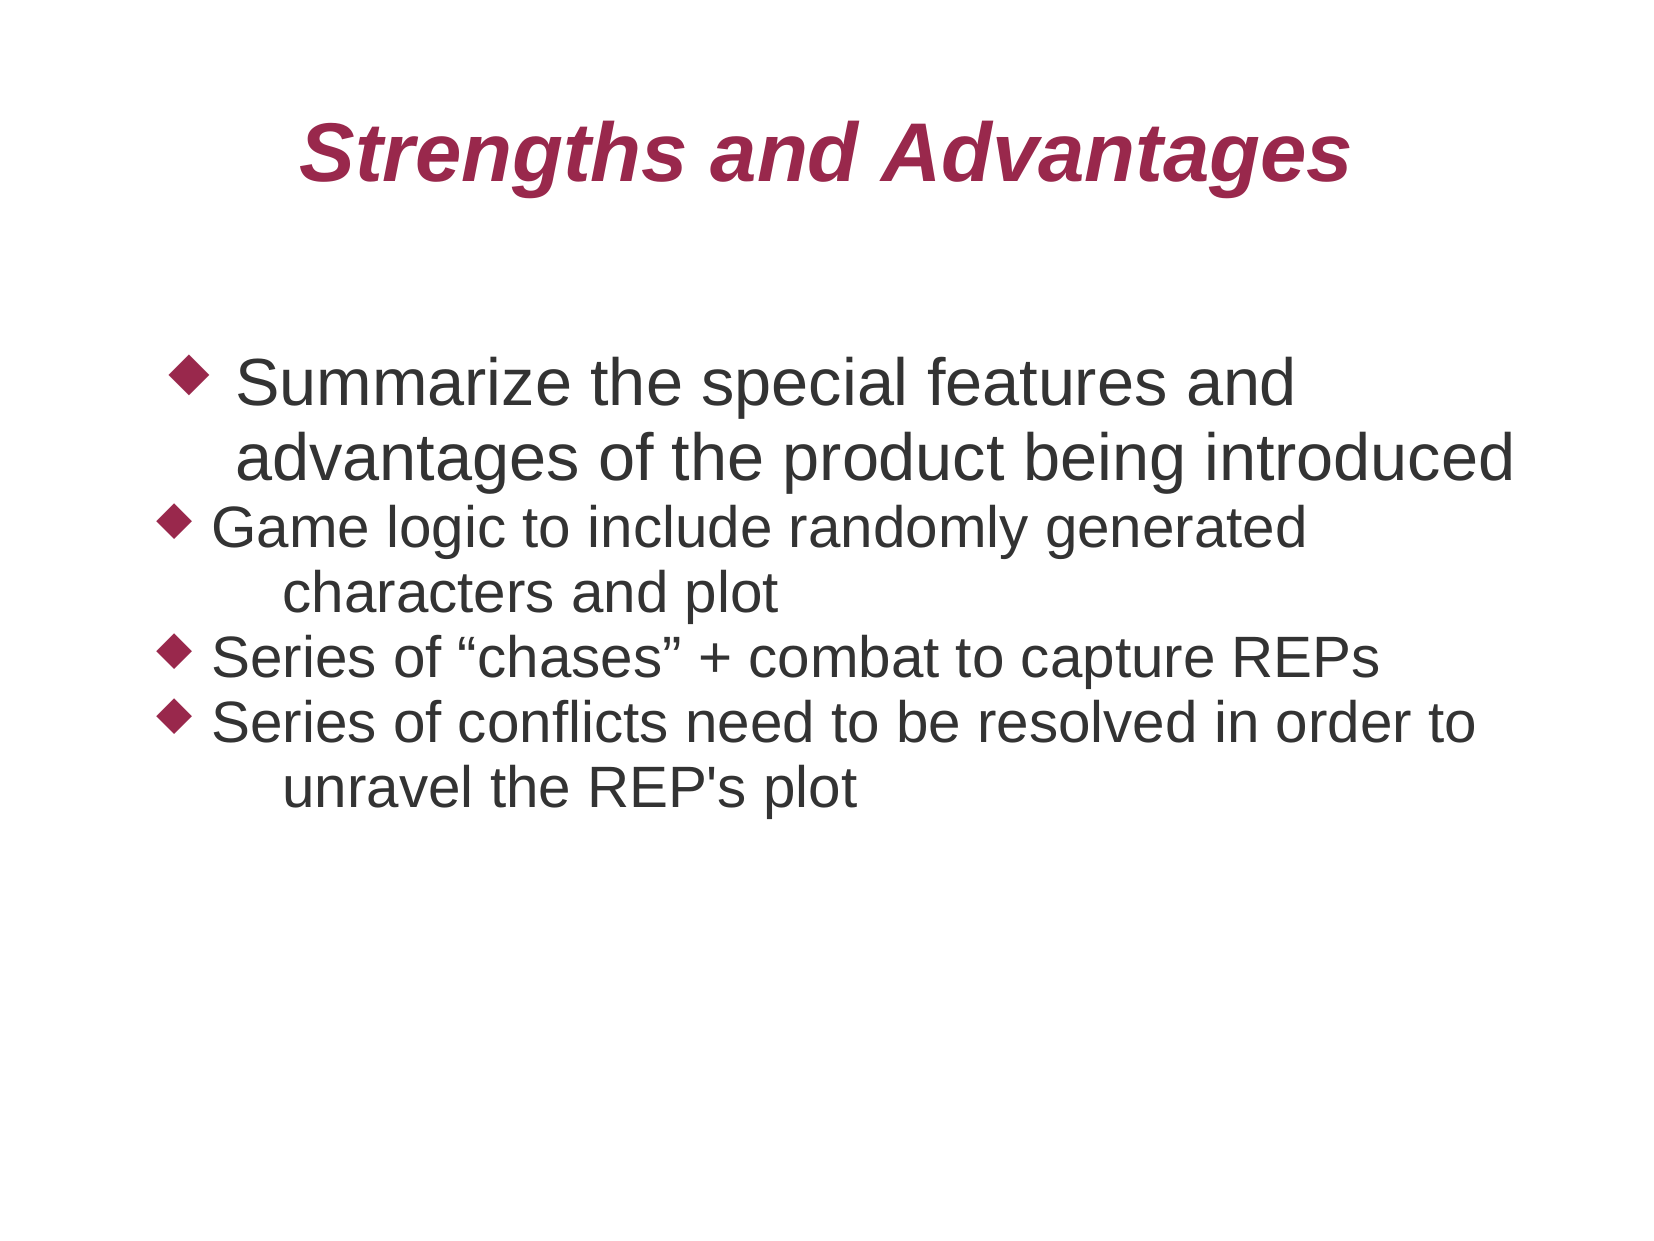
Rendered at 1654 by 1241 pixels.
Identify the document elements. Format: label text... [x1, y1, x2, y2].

list Summarize the special features and advantages of the product being introduced Game logic to include randomly generated characters and plot Series of “chases” + combat to capture REPs Series of conflicts need to be resolved in order to unravel the REP's plot [152, 344, 1534, 1127]
title Strengths and Advantages [82, 49, 1571, 257]
